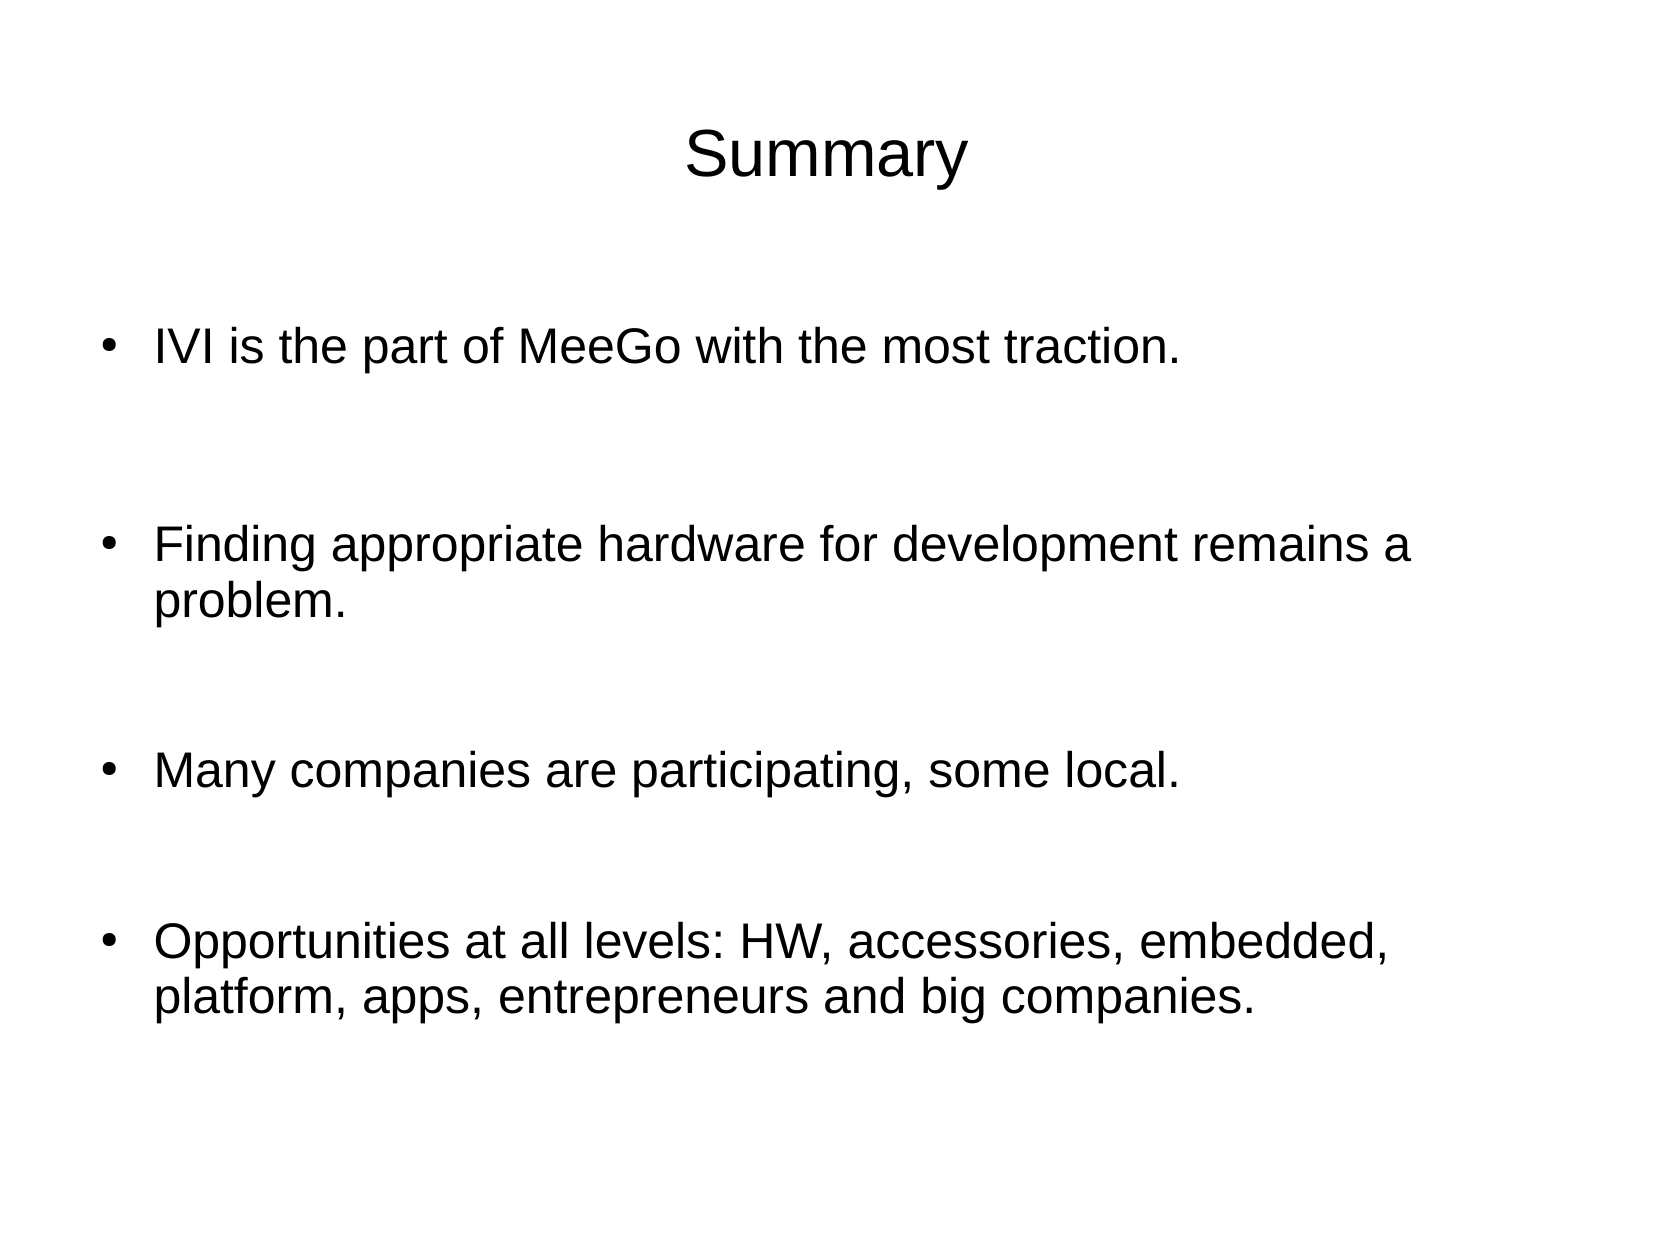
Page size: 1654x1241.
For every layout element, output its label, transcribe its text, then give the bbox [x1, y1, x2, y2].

title Summary [82, 49, 1571, 257]
list IVI is the part of MeeGo with the most traction. Finding appropriate hardware for development remains a problem. Many companies are participating, some local. Opportunities at all levels: HW, accessories, embedded, platform, apps, entrepreneurs and big companies. [82, 290, 1571, 1109]
